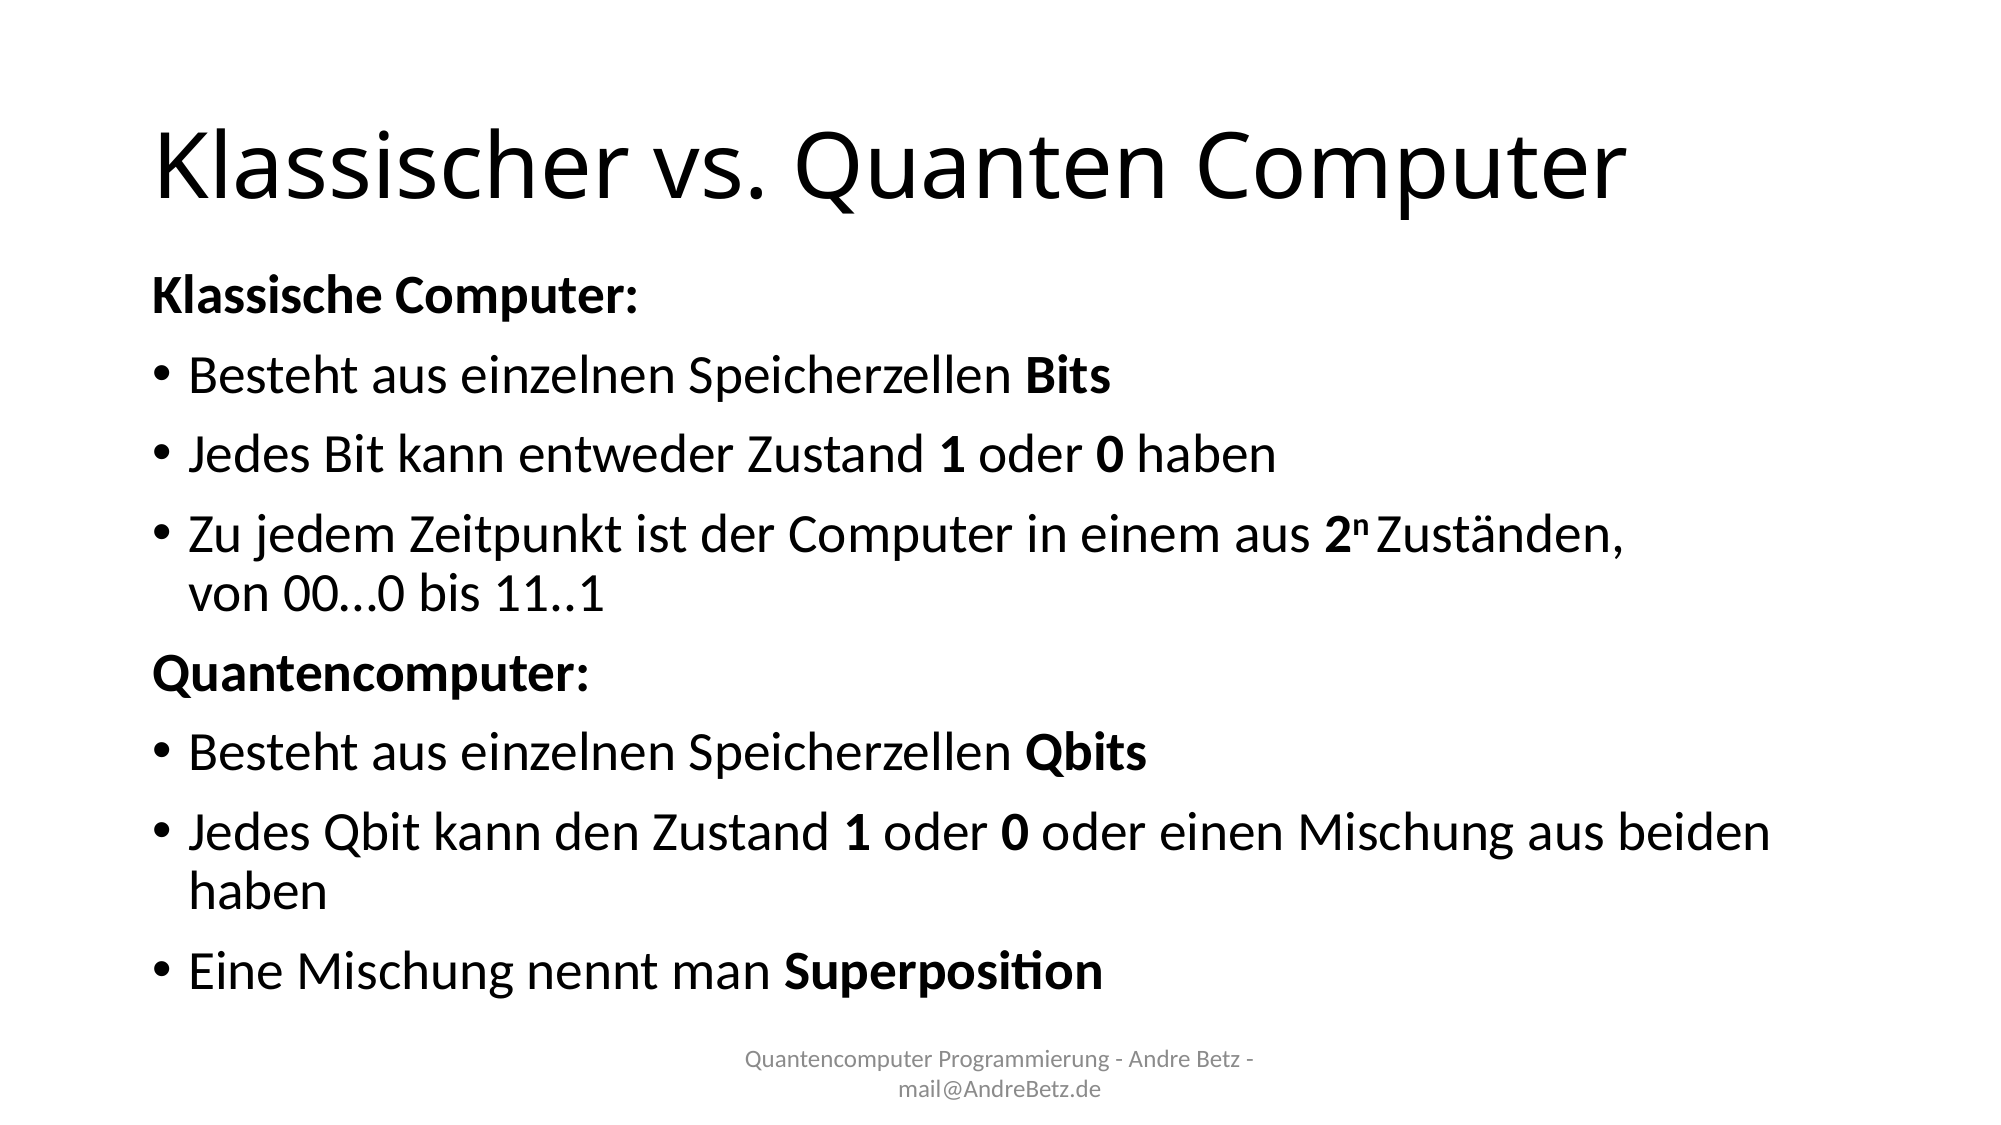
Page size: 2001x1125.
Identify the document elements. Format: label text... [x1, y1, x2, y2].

title Klassischer vs. Quanten Computer [137, 59, 1863, 258]
list Klassische Computer: Besteht aus einzelnen Speicherzellen Bits Jedes Bit kann entweder Zustand 1 oder 0 haben Zu jedem Zeitpunkt ist der Computer in einem aus 2n Zuständen, von 00…0 bis 11..1 Quantencomputer: Besteht aus einzelnen Speicherzellen Qbits Jedes Qbit kann den Zustand 1 oder 0 oder einen Mischung aus beiden haben Eine Mischung nennt man Superposition [137, 258, 1863, 1014]
footer Quantencomputer Programmierung - Andre Betz - mail@AndreBetz.de [662, 1042, 1338, 1103]
